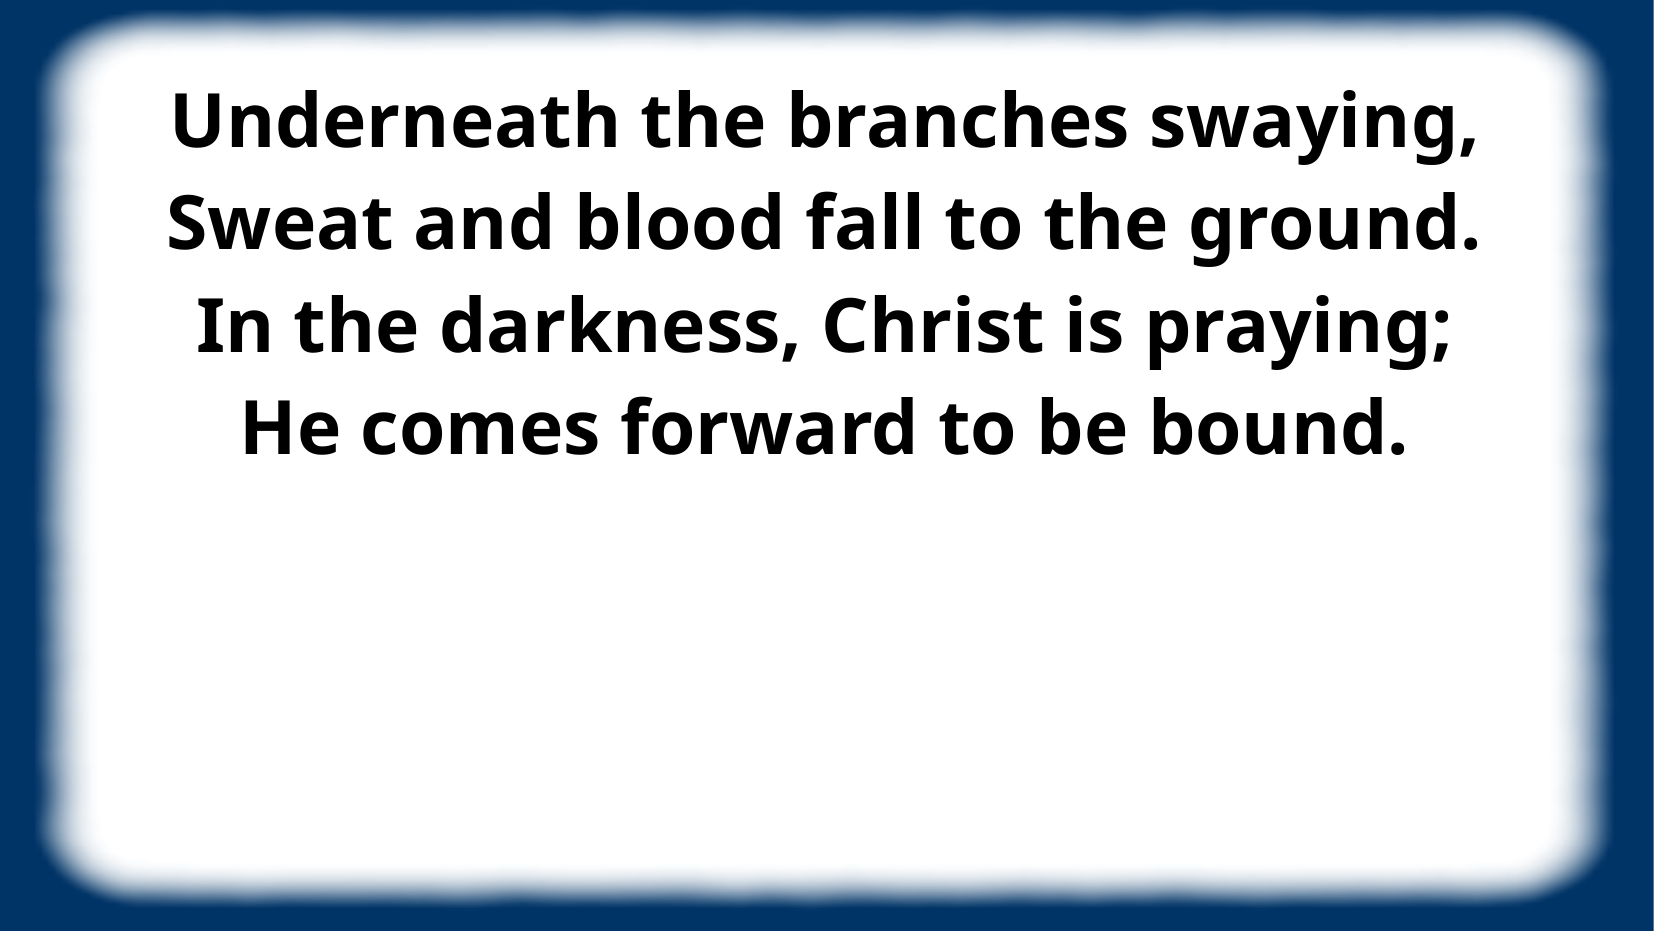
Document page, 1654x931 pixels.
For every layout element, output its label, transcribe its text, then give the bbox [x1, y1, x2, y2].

picture [0, 0, 1654, 931]
text_box Underneath the branches swaying, Sweat and blood fall to the ground. In the darkness, Christ is praying; He comes forward to be bound. [120, 60, 1531, 475]
